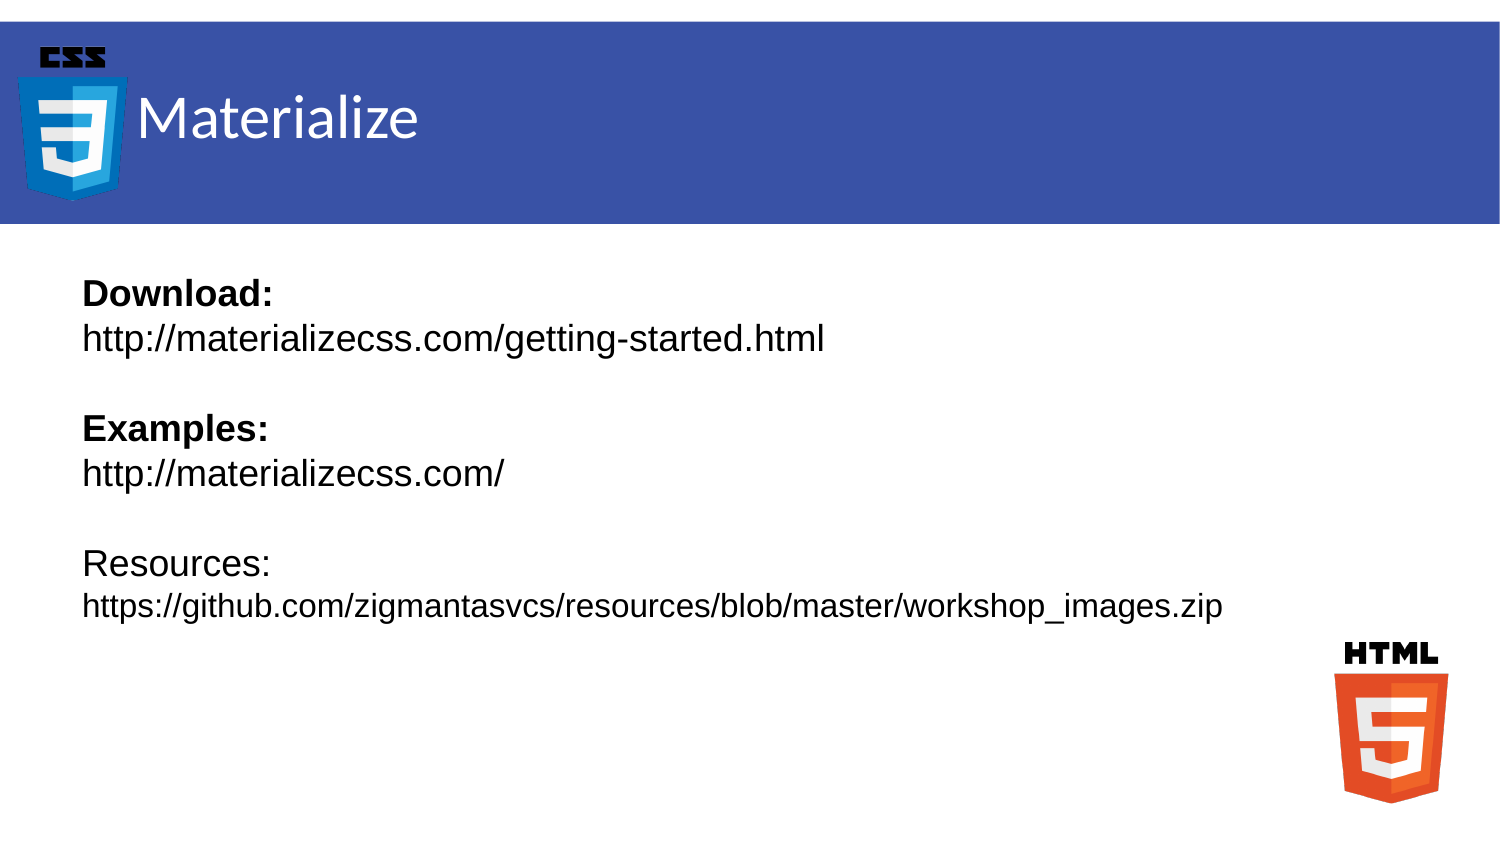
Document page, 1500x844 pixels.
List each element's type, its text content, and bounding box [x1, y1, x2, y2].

text_box Download: http://materializecss.com/getting-started.html Examples: http://materializecss.com/ Resources: https://github.com/zigmantasvcs/resources/blob/master/workshop_images.zip [67, 261, 1477, 815]
picture [17, 46, 128, 201]
text_box Materialize [128, 72, 1500, 167]
